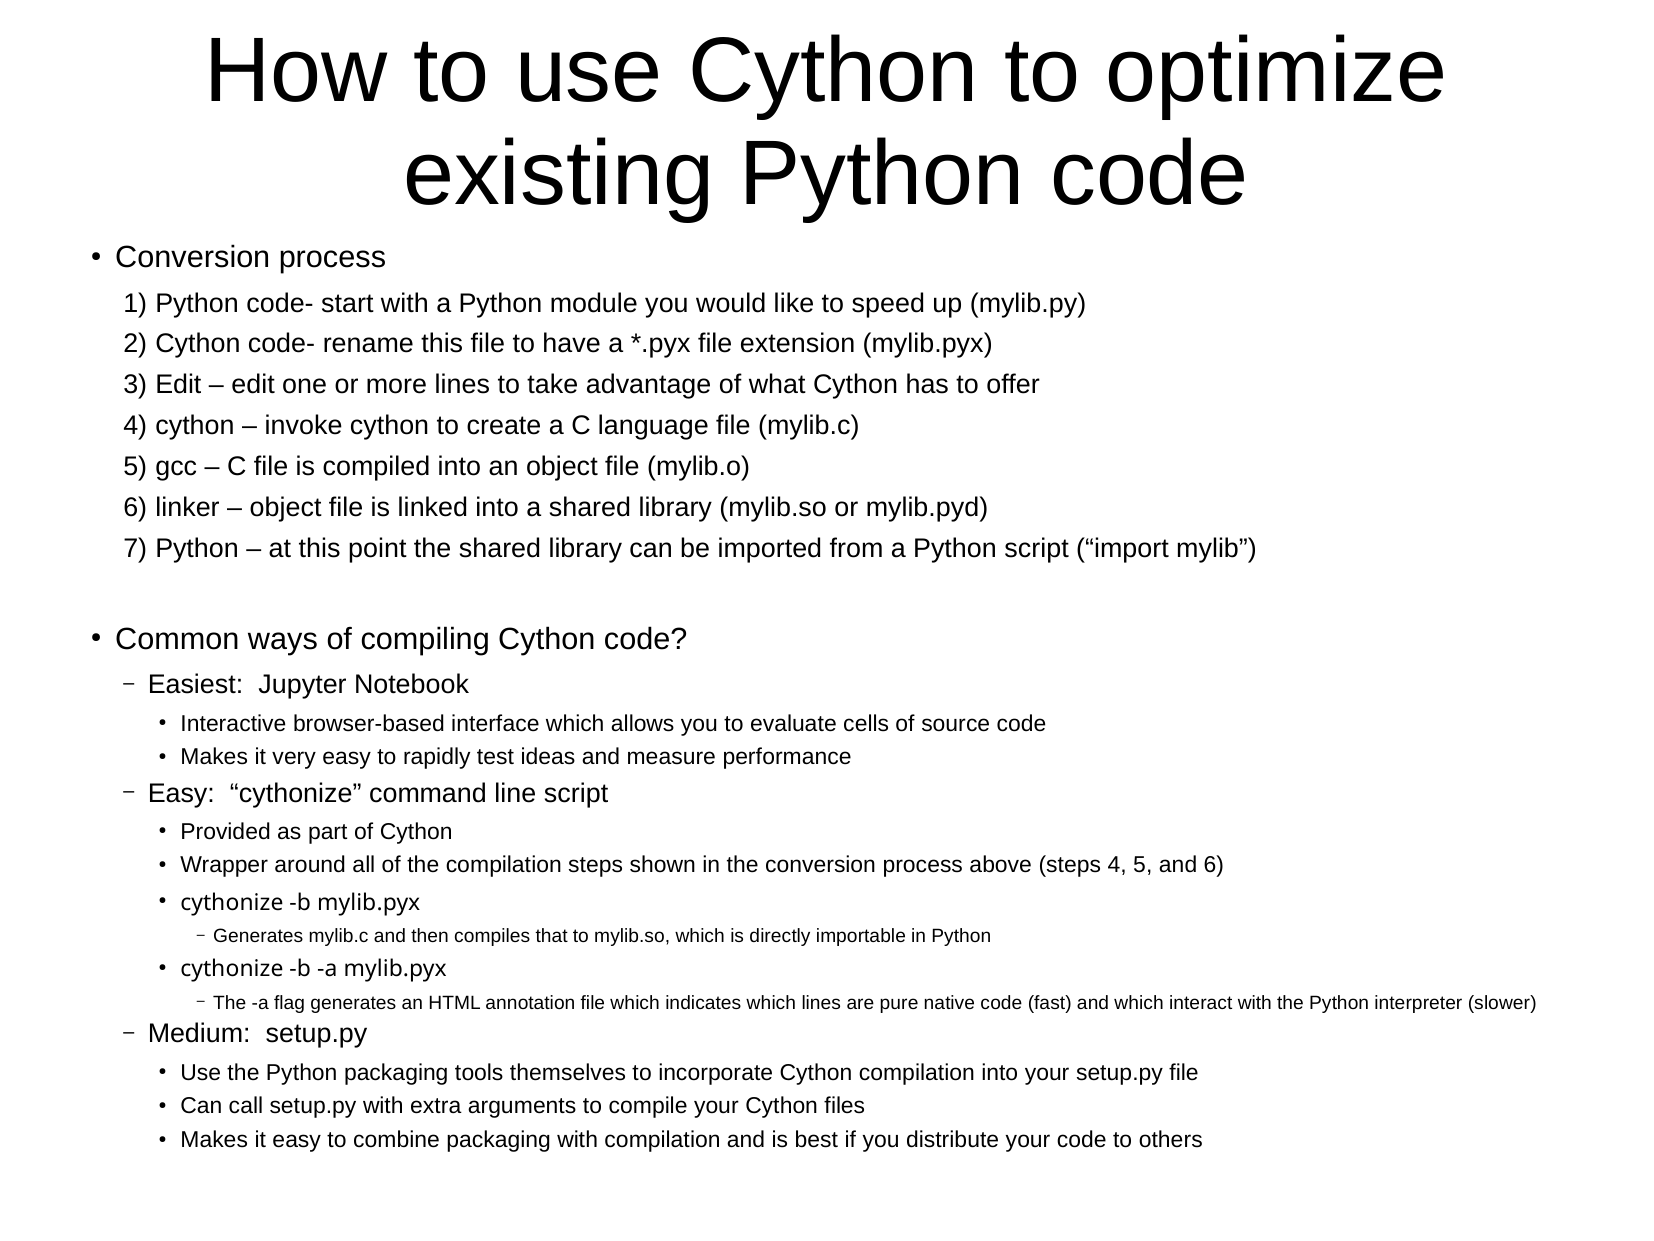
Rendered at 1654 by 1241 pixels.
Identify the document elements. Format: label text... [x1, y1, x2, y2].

list Conversion process Python code- start with a Python module you would like to speed up (mylib.py) Cython code- rename this file to have a *.pyx file extension (mylib.pyx) Edit – edit one or more lines to take advantage of what Cython has to offer cython – invoke cython to create a C language file (mylib.c) gcc – C file is compiled into an object file (mylib.o) linker – object file is linked into a shared library (mylib.so or mylib.pyd) Python – at this point the shared library can be imported from a Python script (“import mylib”) Common ways of compiling Cython code? Easiest: Jupyter Notebook Interactive browser-based interface which allows you to evaluate cells of source code Makes it very easy to rapidly test ideas and measure performance Easy: “cythonize” command line script Provided as part of Cython Wrapper around all of the compilation steps shown in the conversion process above (steps 4, 5, and 6) cythonize -b mylib.pyx Generates mylib.c and then compiles that to mylib.so, which is directly importable in Python cythonize -b -a mylib.pyx The -a flag generates an HTML annotation file which indicates which lines are pure native code (fast) and which interact with the Python interpreter (slower) Medium: setup.py Use the Python packaging tools themselves to incorporate Cython compilation into your setup.py file Can call setup.py with extra arguments to compile your Cython files Makes it easy to combine packaging with compilation and is best if you distribute your code to others [82, 240, 1571, 1156]
title How to use Cython to optimize existing Python code [82, 17, 1571, 226]
